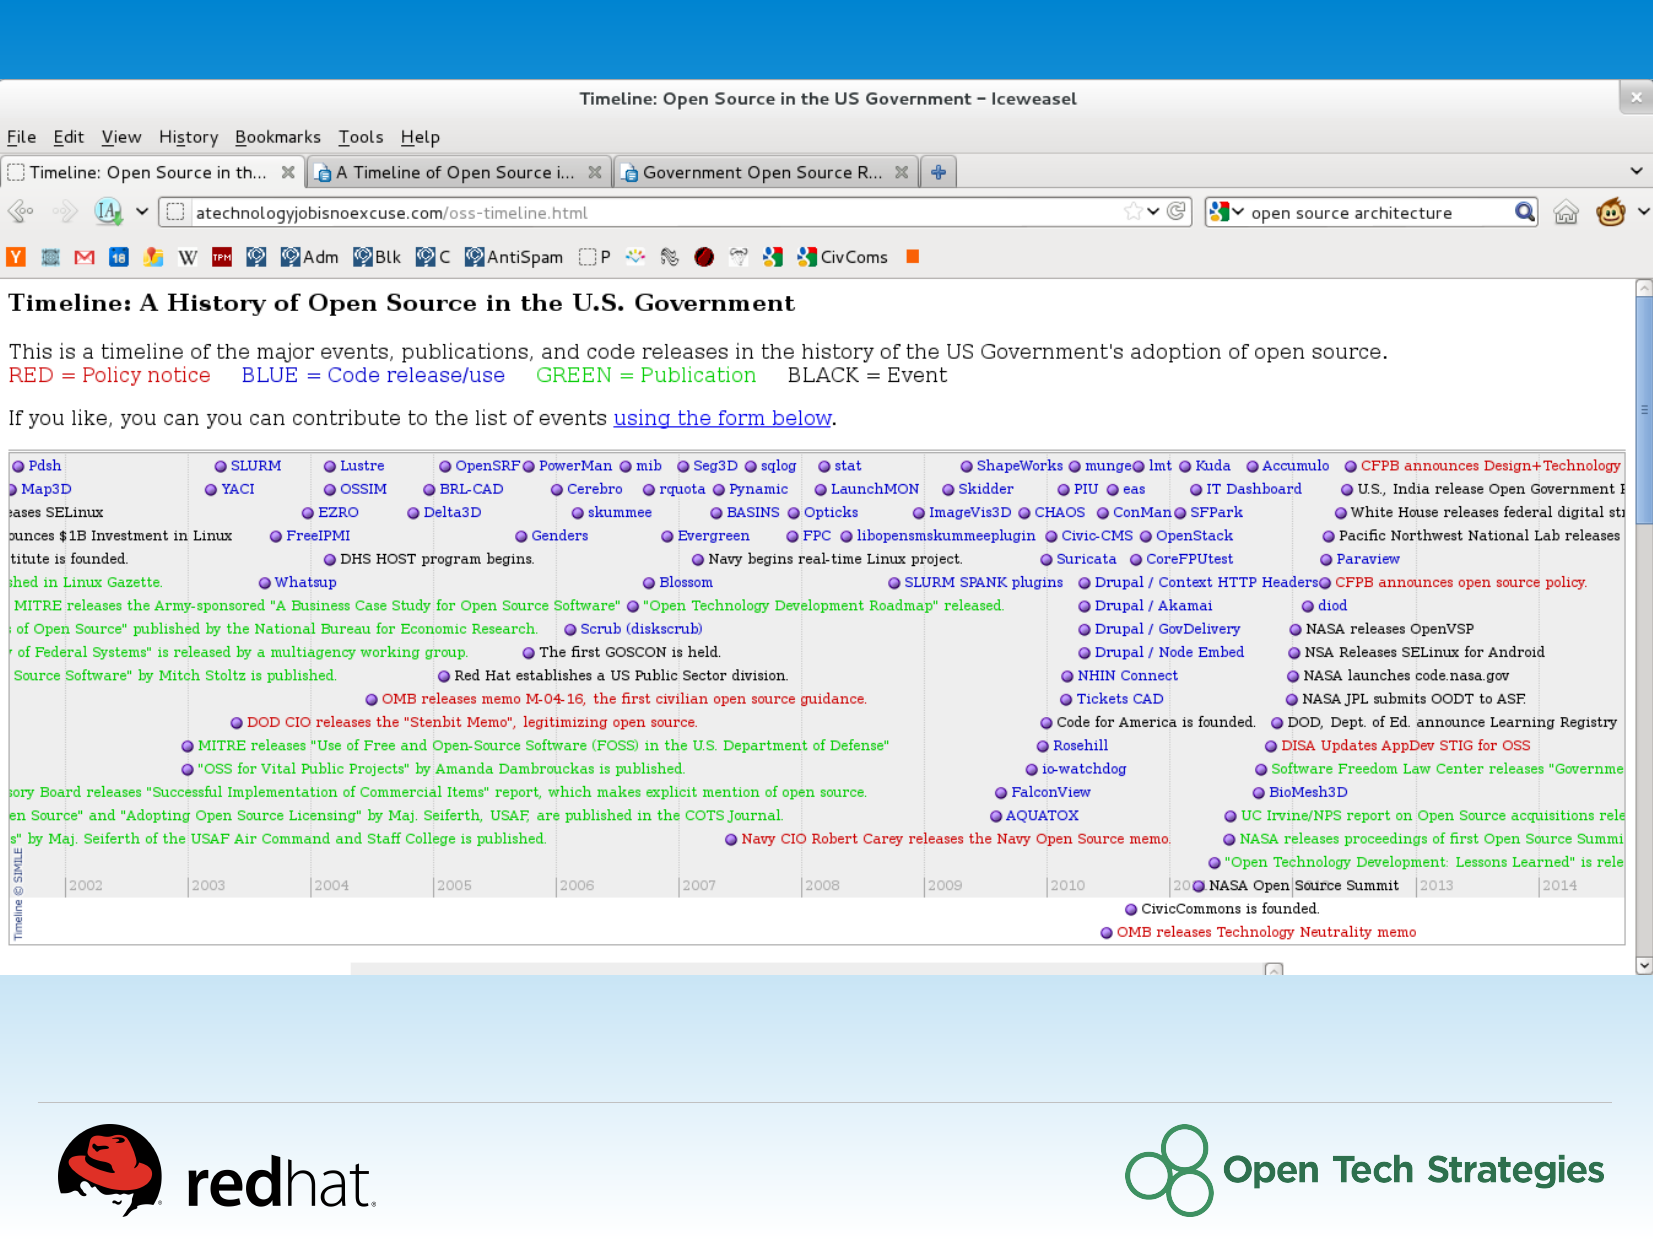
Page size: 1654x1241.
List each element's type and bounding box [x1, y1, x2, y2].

picture [0, 79, 1653, 976]
picture [1125, 1124, 1604, 1217]
picture [58, 1124, 376, 1217]
